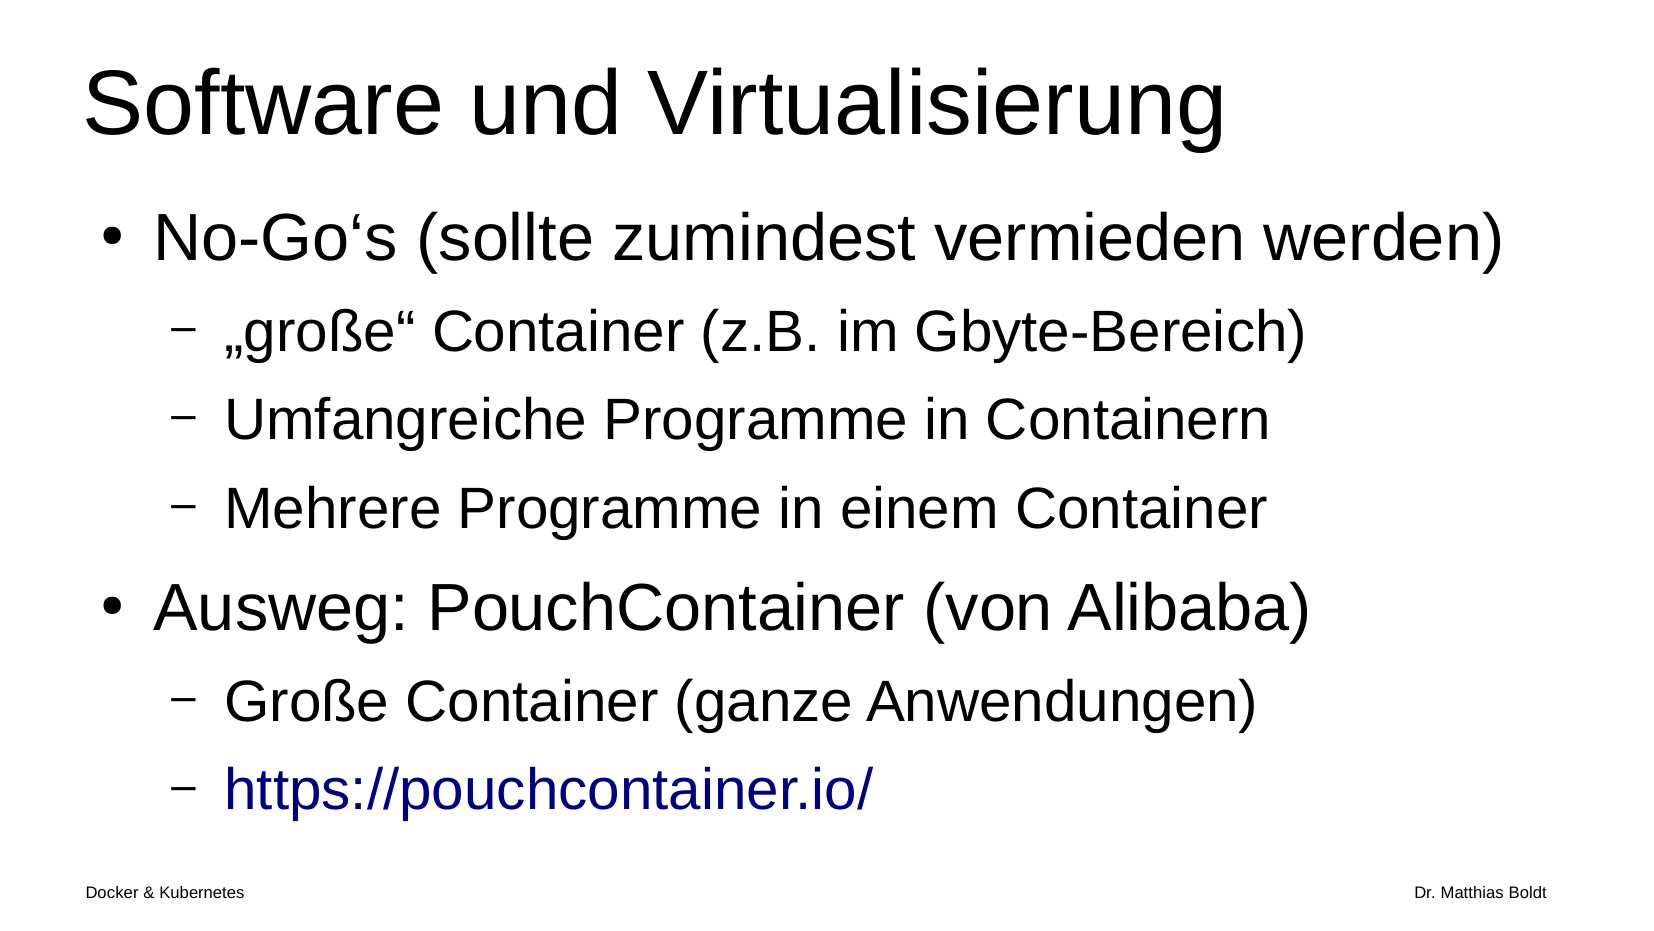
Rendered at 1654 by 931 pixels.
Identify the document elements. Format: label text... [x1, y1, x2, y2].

title Software und Virtualisierung [82, 25, 1571, 181]
text_box Docker & Kubernetes Dr. Matthias Boldt [70, 875, 1563, 910]
list No-Go‘s (sollte zumindest vermieden werden) „große“ Container (z.B. im Gbyte-Bereich) Umfangreiche Programme in Containern Mehrere Programme in einem Container Ausweg: PouchContainer (von Alibaba) Große Container (ganze Anwendungen) https://pouchcontainer.io/ [82, 199, 1571, 845]
